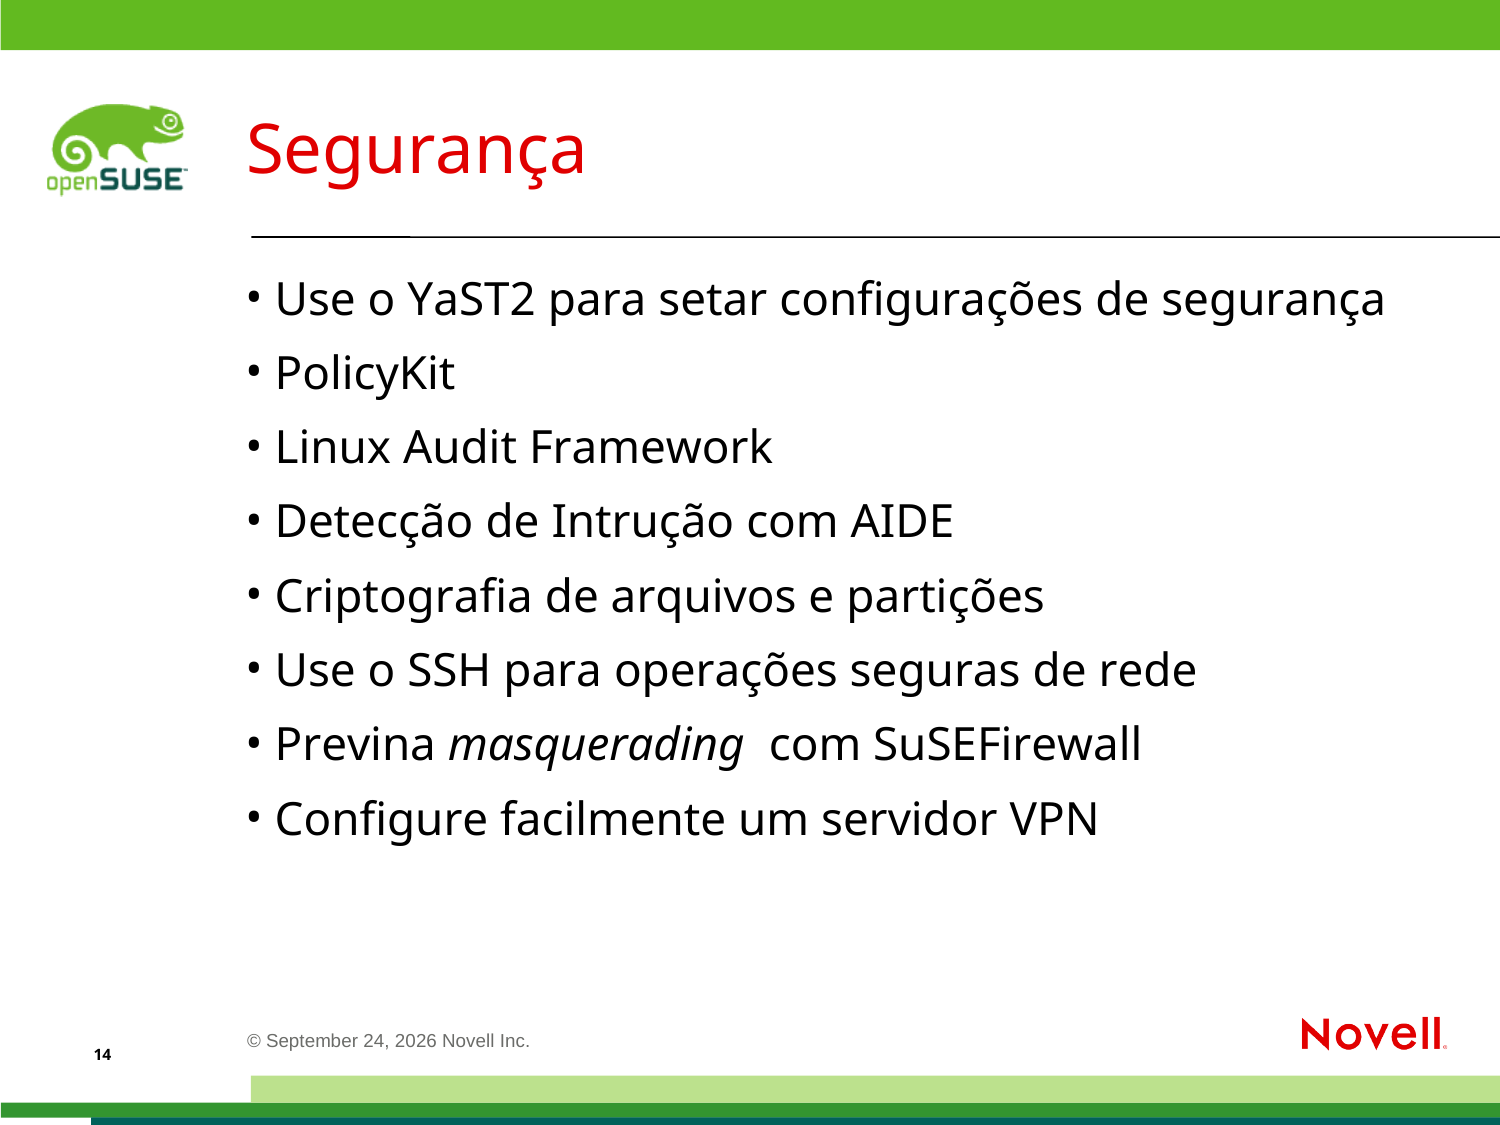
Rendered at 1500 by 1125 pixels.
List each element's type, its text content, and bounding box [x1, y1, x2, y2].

title Segurança [246, 68, 1409, 231]
picture [47, 104, 188, 197]
list Use o YaST2 para setar configurações de segurança PolicyKit Linux Audit Framework Detecção de Intrução com AIDE Criptografia de arquivos e partições Use o SSH para operações seguras de rede Previna masquerading com SuSEFirewall Configure facilmente um servidor VPN [245, 267, 1458, 1010]
picture [1295, 1011, 1453, 1056]
